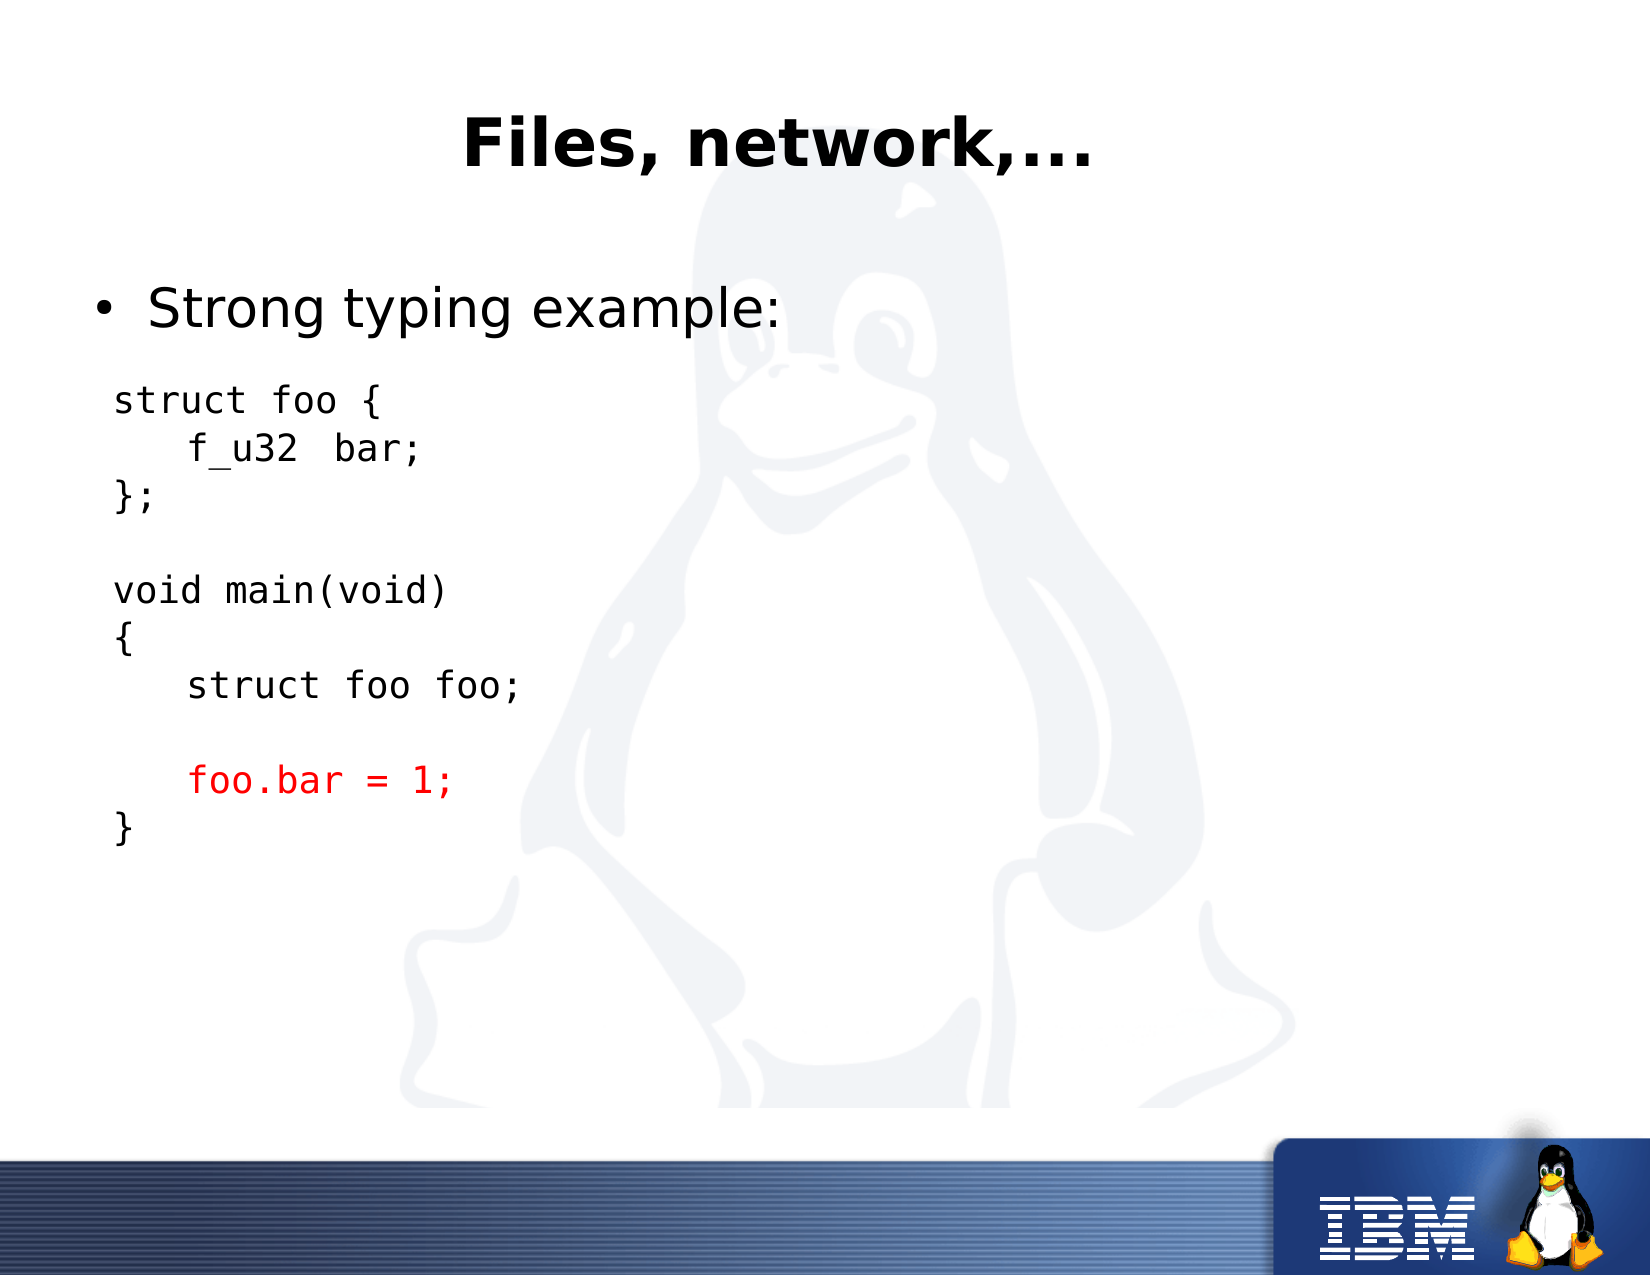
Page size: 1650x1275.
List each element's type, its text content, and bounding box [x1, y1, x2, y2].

list Strong typing example: [76, 277, 1457, 1171]
text_box struct foo { f_u32 bar; }; void main(void) { struct foo foo; foo.bar = 1; } [112, 374, 1576, 1126]
title Files, network,... [76, 76, 1457, 211]
